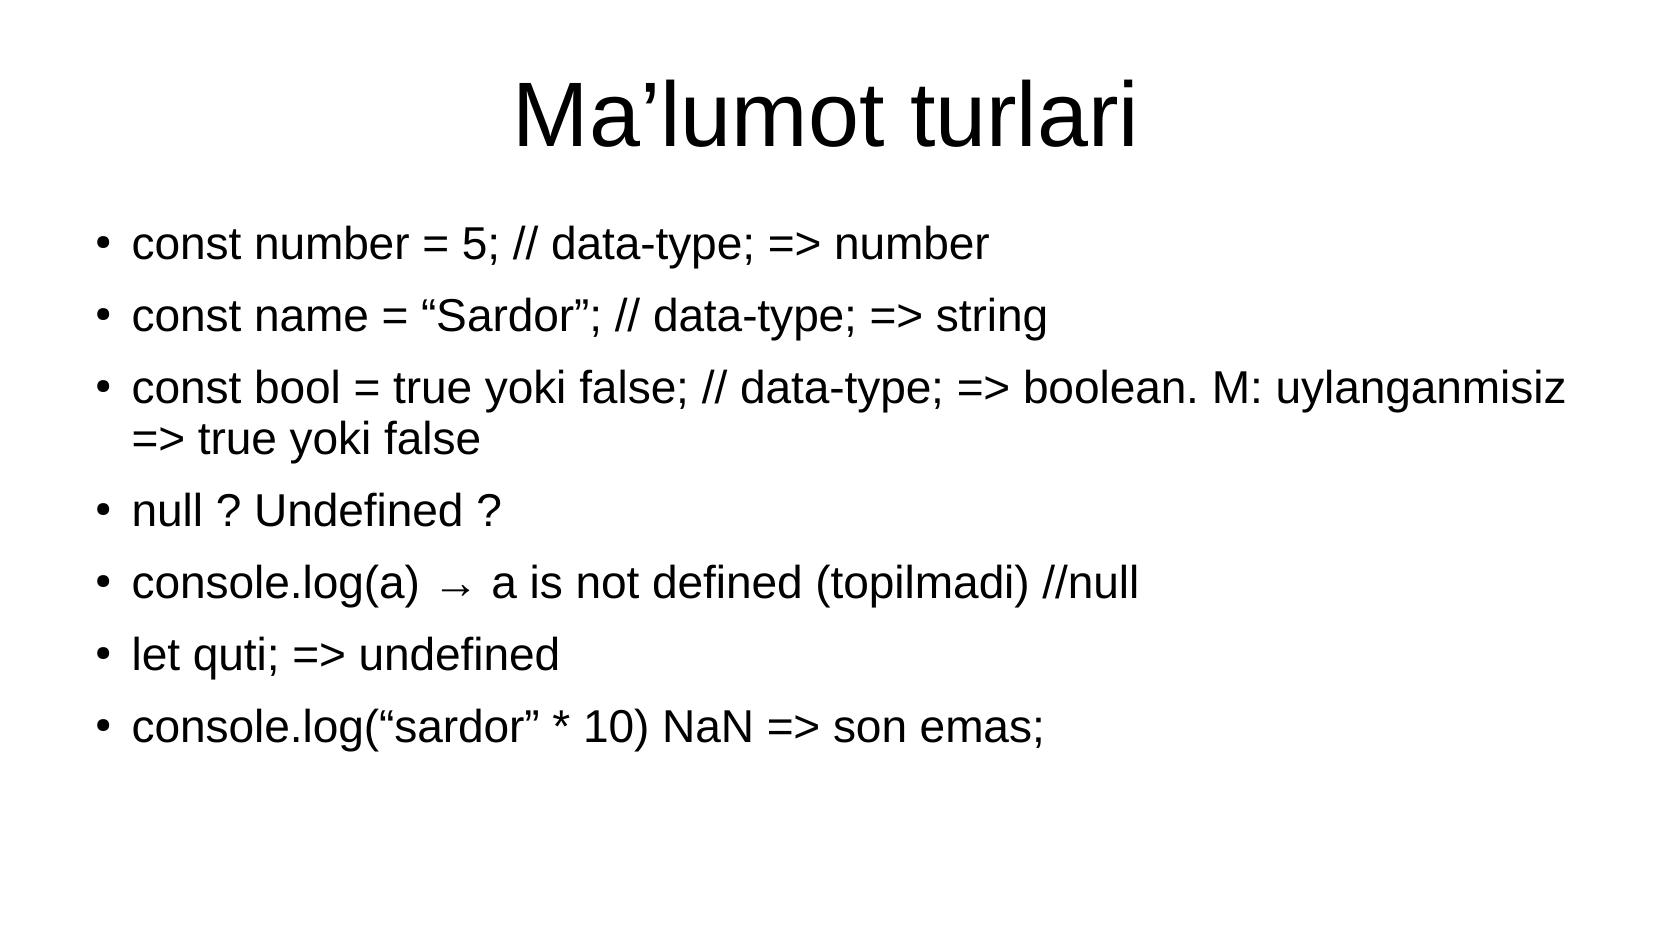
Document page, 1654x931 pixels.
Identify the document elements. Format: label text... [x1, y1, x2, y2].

title Ma’lumot turlari [82, 37, 1571, 193]
list const number = 5; // data-type; => number const name = “Sardor”; // data-type; => string const bool = true yoki false; // data-type; => boolean. M: uylanganmisiz => true yoki false null ? Undefined ? console.log(a) → a is not defined (topilmadi) //null let quti; => undefined console.log(“sardor” * 10) NaN => son emas; [82, 217, 1571, 758]
